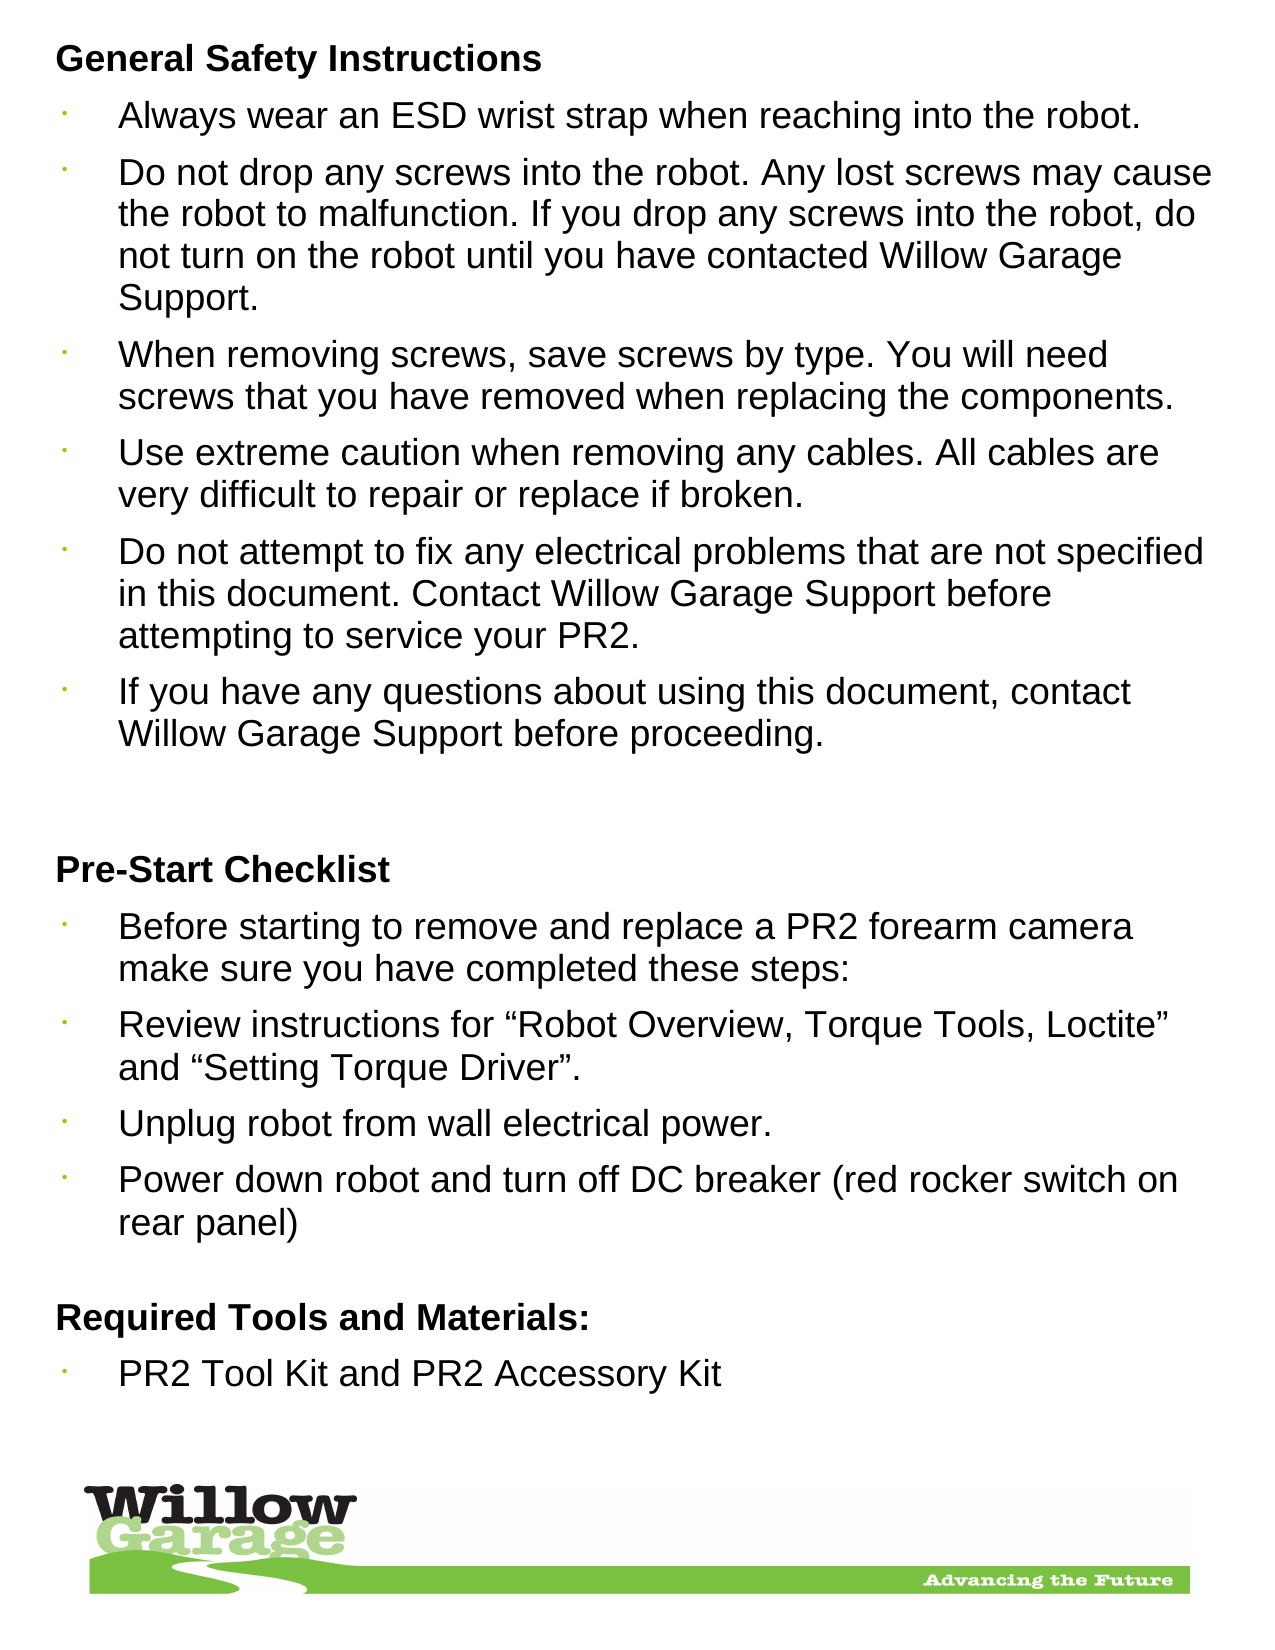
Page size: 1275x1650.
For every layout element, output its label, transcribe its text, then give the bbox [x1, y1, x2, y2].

picture [84, 1500, 1190, 1594]
list General Safety Instructions Always wear an ESD wrist strap when reaching into the robot. Do not drop any screws into the robot. Any lost screws may cause the robot to malfunction. If you drop any screws into the robot, do not turn on the robot until you have contacted Willow Garage Support. When removing screws, save screws by type. You will need screws that you have removed when replacing the components. Use extreme caution when removing any cables. All cables are very difficult to repair or replace if broken. Do not attempt to fix any electrical problems that are not specified in this document. Contact Willow Garage Support before attempting to service your PR2. If you have any questions about using this document, contact Willow Garage Support before proceeding. Pre-Start Checklist Before starting to remove and replace a PR2 forearm camera make sure you have completed these steps: Review instructions for “Robot Overview, Torque Tools, Loctite” and “Setting Torque Driver”. Unplug robot from wall electrical power. Power down robot and turn off DC breaker (red rocker switch on rear panel) Required Tools and Materials: PR2 Tool Kit and PR2 Accessory Kit [55, 37, 1233, 1500]
